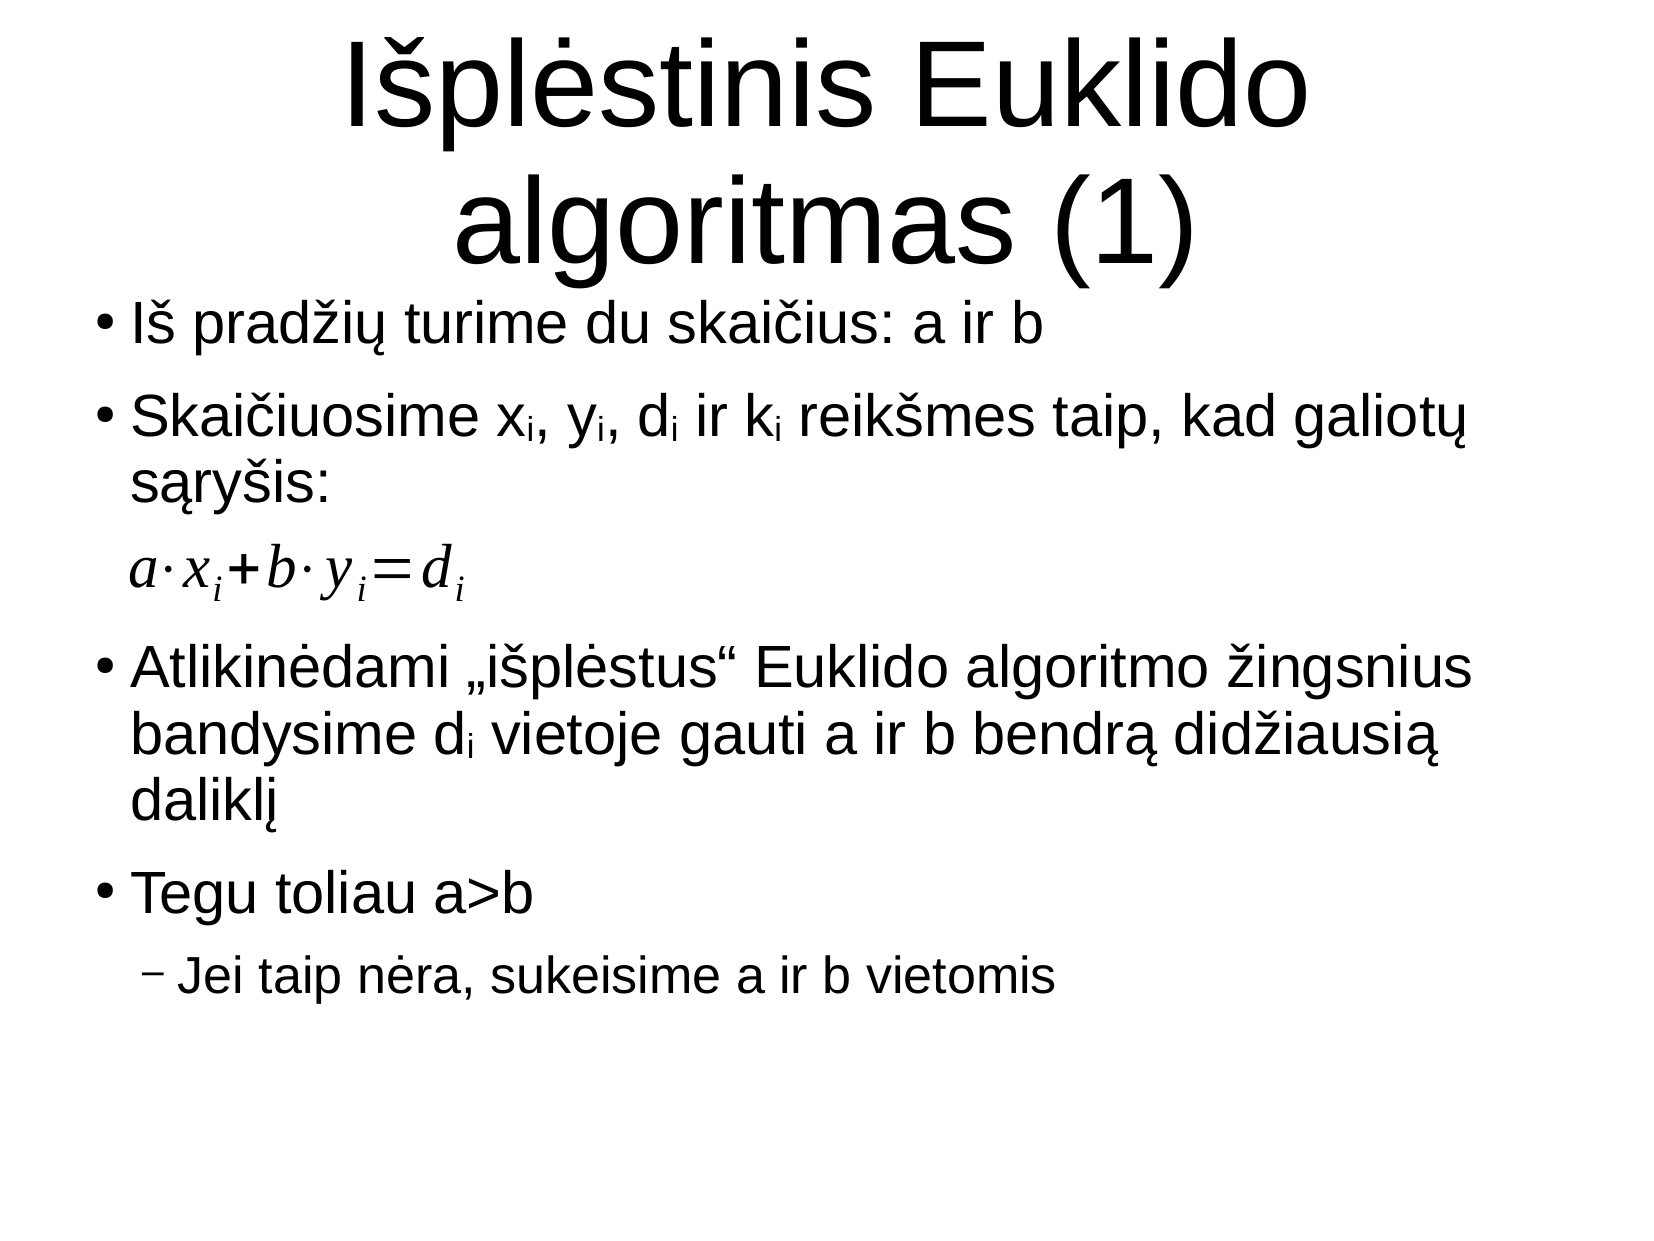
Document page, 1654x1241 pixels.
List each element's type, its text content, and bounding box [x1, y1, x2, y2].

chart [120, 531, 472, 610]
title Išplėstinis Euklido algoritmas (1) [82, 16, 1571, 290]
list Iš pradžių turime du skaičius: a ir b Skaičiuosime xi, yi, di ir ki reikšmes taip, kad galiotų sąryšis: Atlikinėdami „išplėstus“ Euklido algoritmo žingsnius bandysime di vietoje gauti a ir b bendrą didžiausią daliklį Tegu toliau a>b Jei taip nėra, sukeisime a ir b vietomis [82, 290, 1571, 1010]
